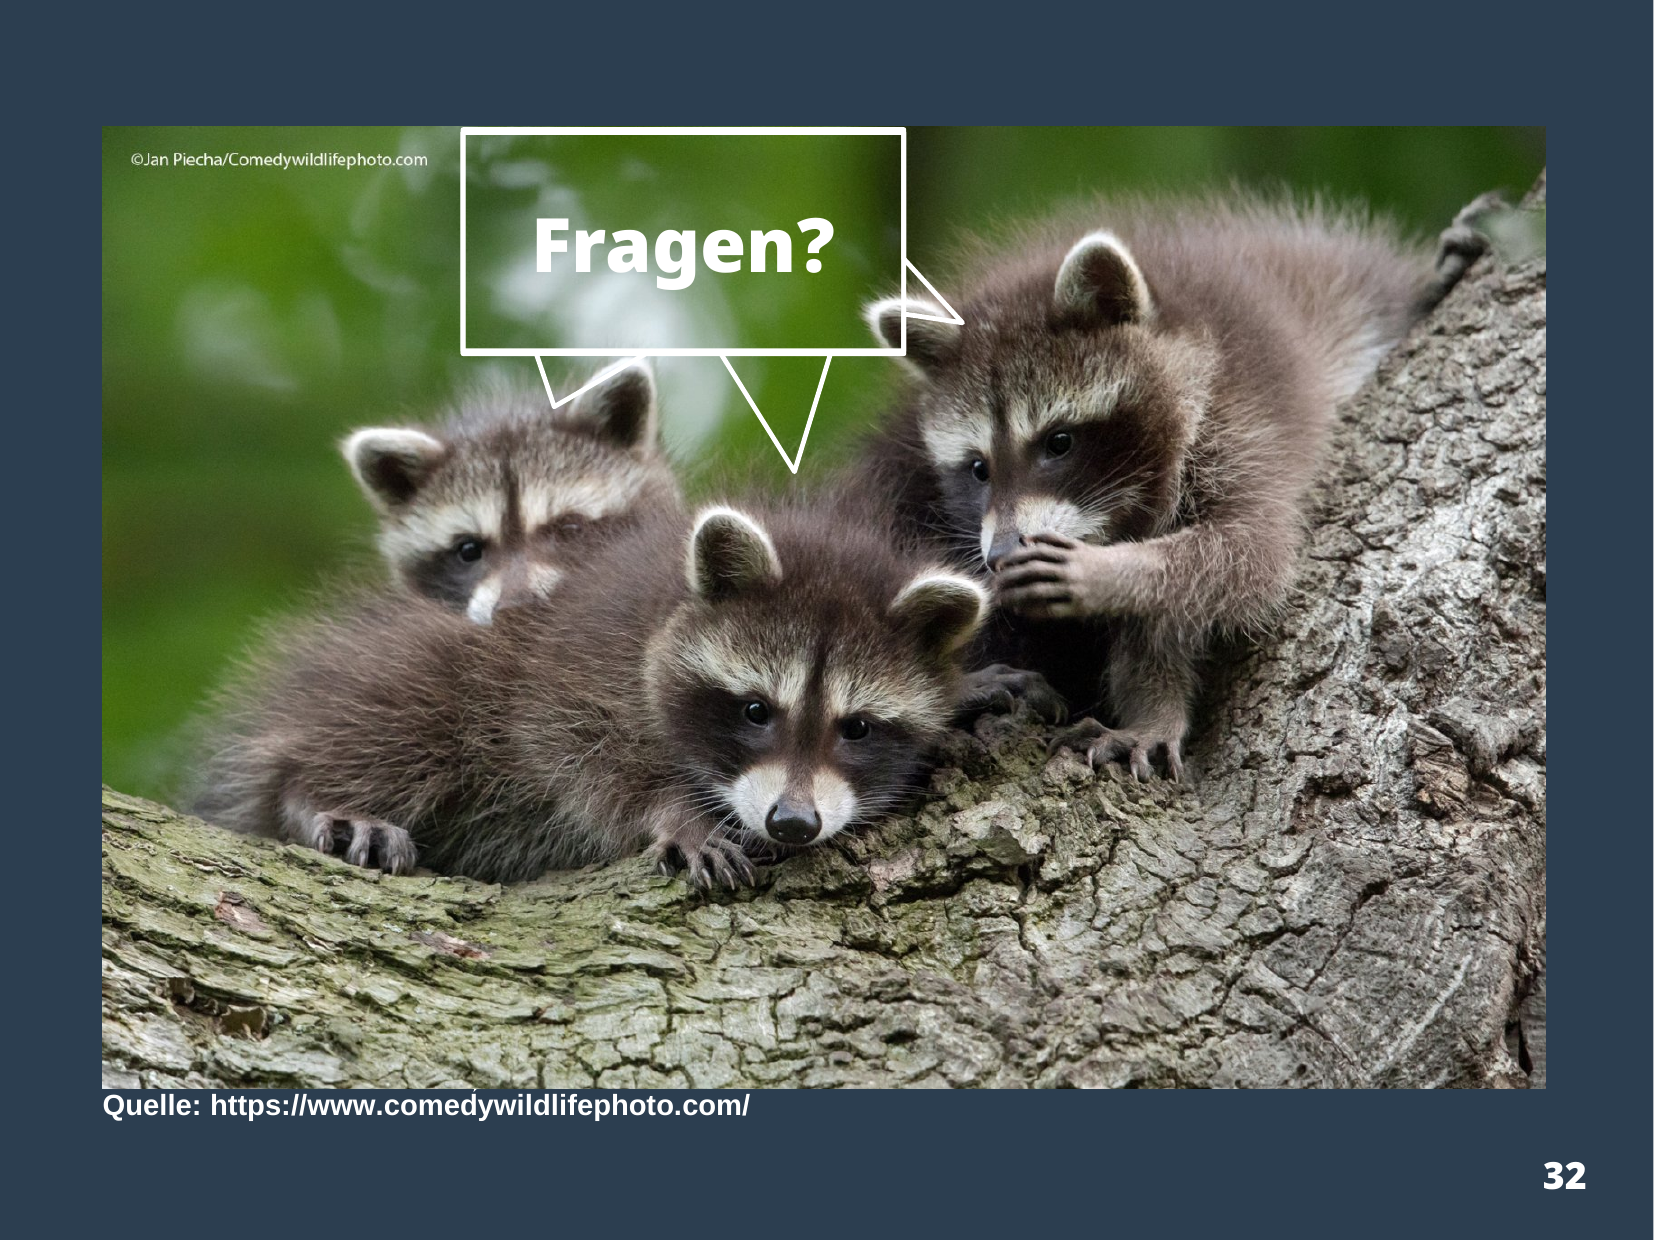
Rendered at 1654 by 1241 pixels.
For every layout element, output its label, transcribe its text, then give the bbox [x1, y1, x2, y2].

picture [102, 126, 1546, 1089]
title Fragen? [466, 135, 901, 348]
text_box Quelle: https://www.comedywildlifephoto.com/ [102, 1088, 760, 1122]
